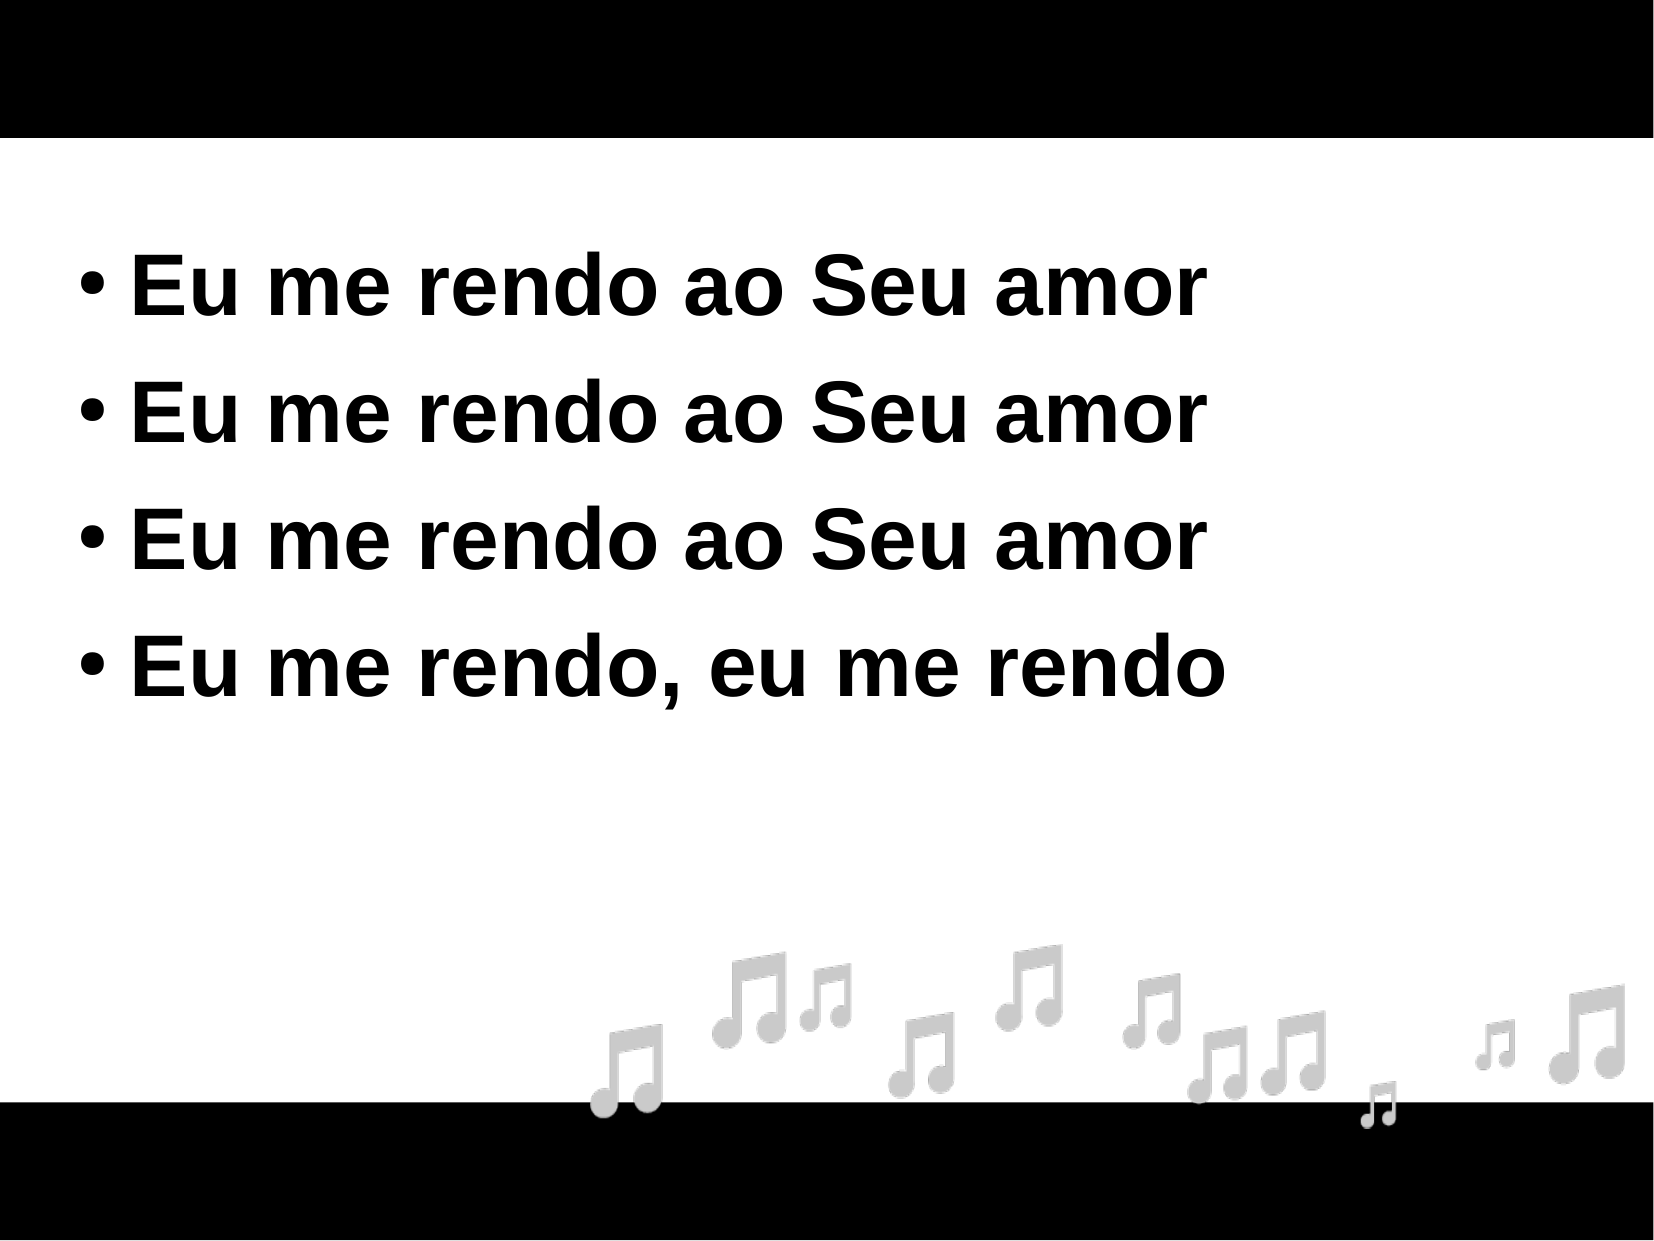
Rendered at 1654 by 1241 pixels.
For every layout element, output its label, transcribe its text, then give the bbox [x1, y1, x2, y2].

list Eu me rendo ao Seu amor Eu me rendo ao Seu amor Eu me rendo ao Seu amor Eu me rendo, eu me rendo [59, 236, 1595, 1024]
